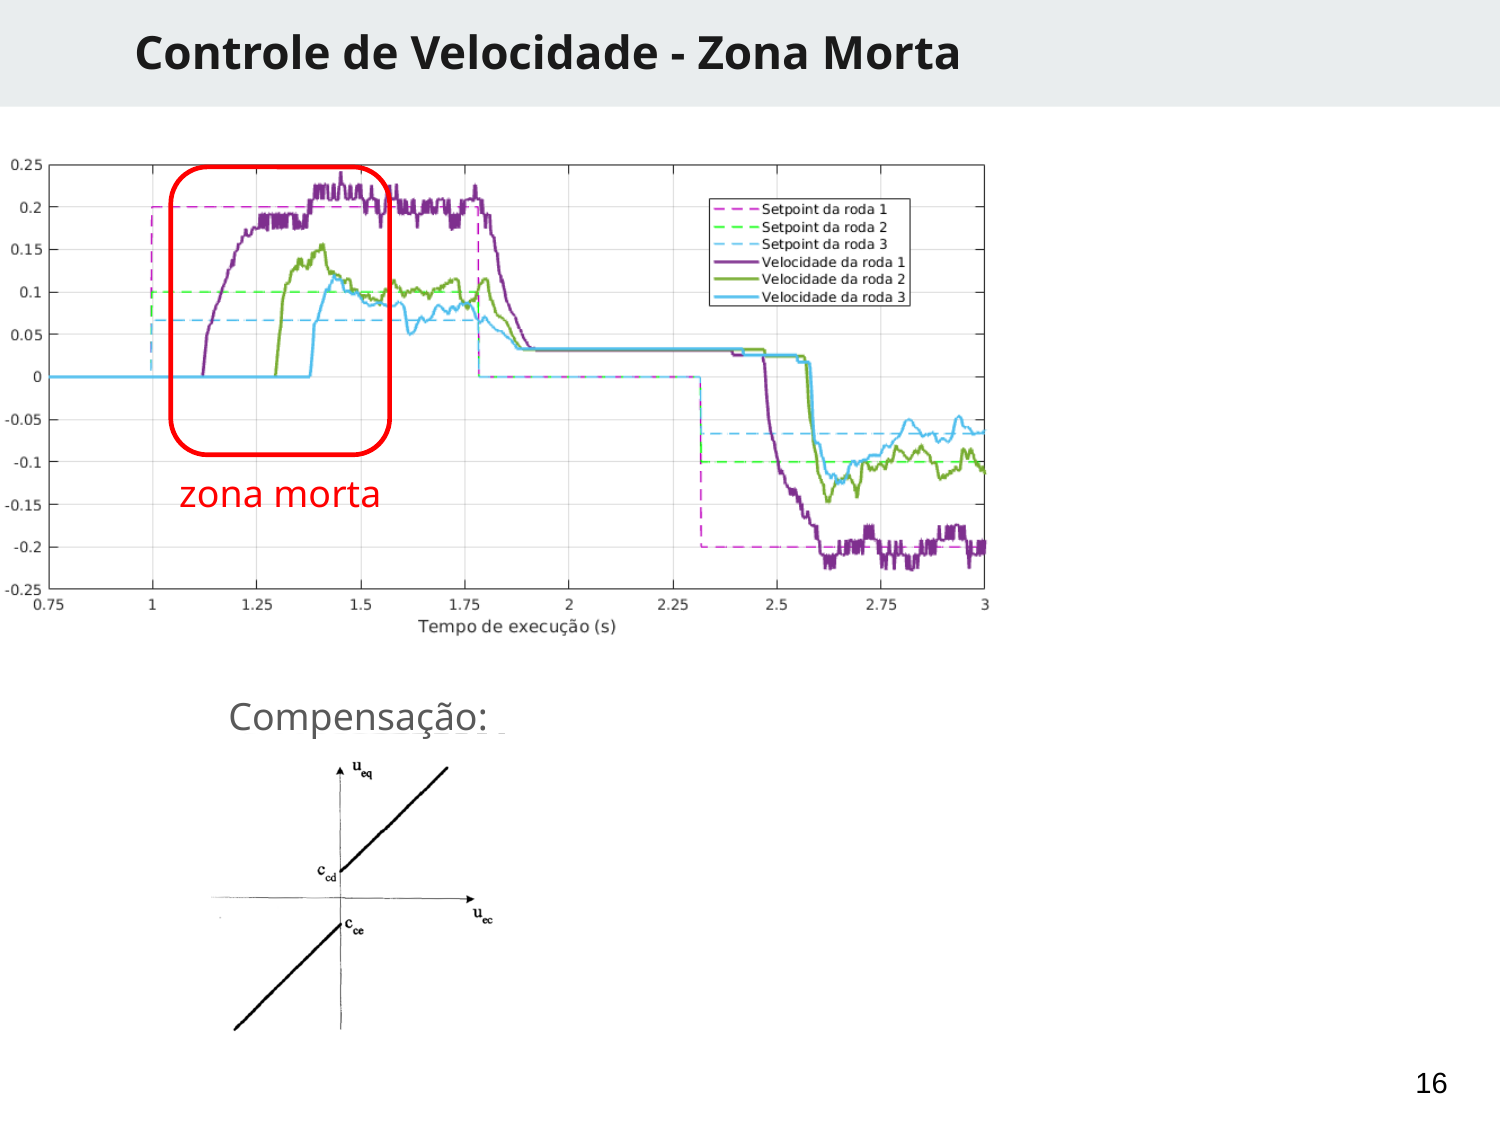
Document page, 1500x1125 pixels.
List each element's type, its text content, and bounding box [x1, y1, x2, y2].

list zona morta [16, 454, 544, 523]
title Controle de Velocidade - Zona Morta [119, 8, 1381, 126]
slide_number 16 [1400, 1038, 1491, 1125]
picture [211, 733, 505, 1047]
list Compensação: [187, 677, 529, 733]
picture [0, 125, 1100, 647]
